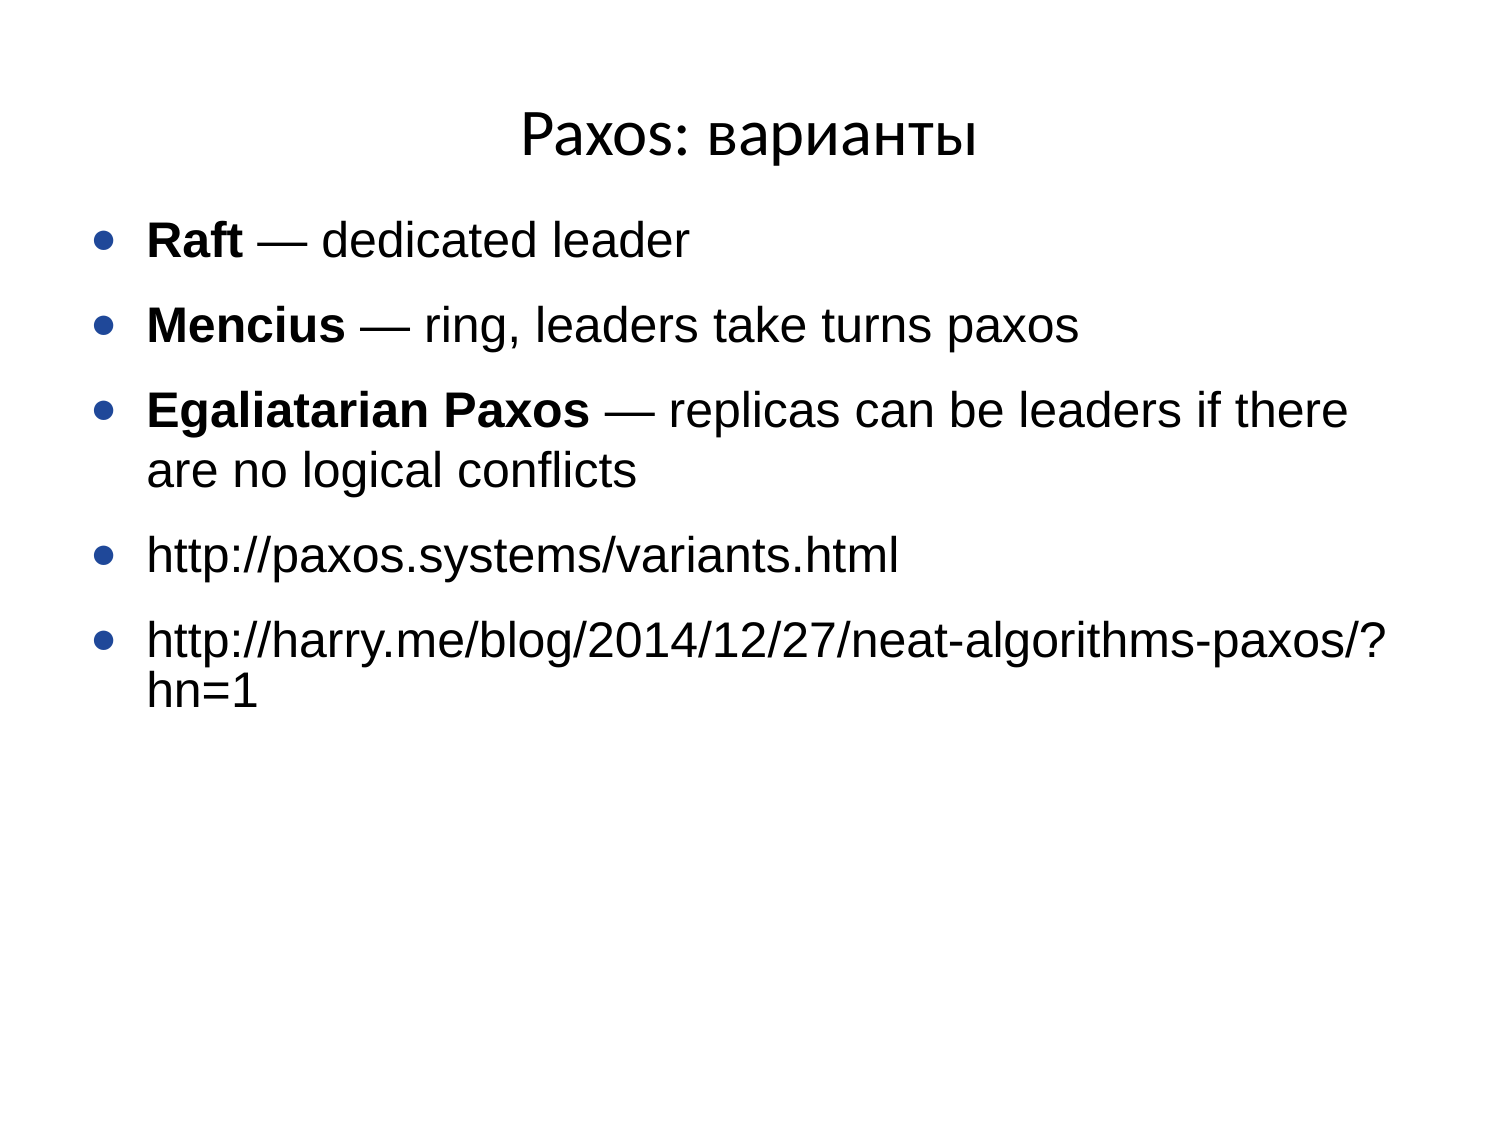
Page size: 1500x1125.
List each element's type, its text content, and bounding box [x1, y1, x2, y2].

title Paxos: варианты [75, 45, 1426, 233]
list Raft — dedicated leader Mencius — ring, leaders take turns paxos Egaliatarian Paxos — replicas can be leaders if there are no logical conflicts http://paxos.systems/variants.html http://harry.me/blog/2014/12/27/neat-algorithms-paxos/?hn=1 [75, 233, 1425, 1005]
